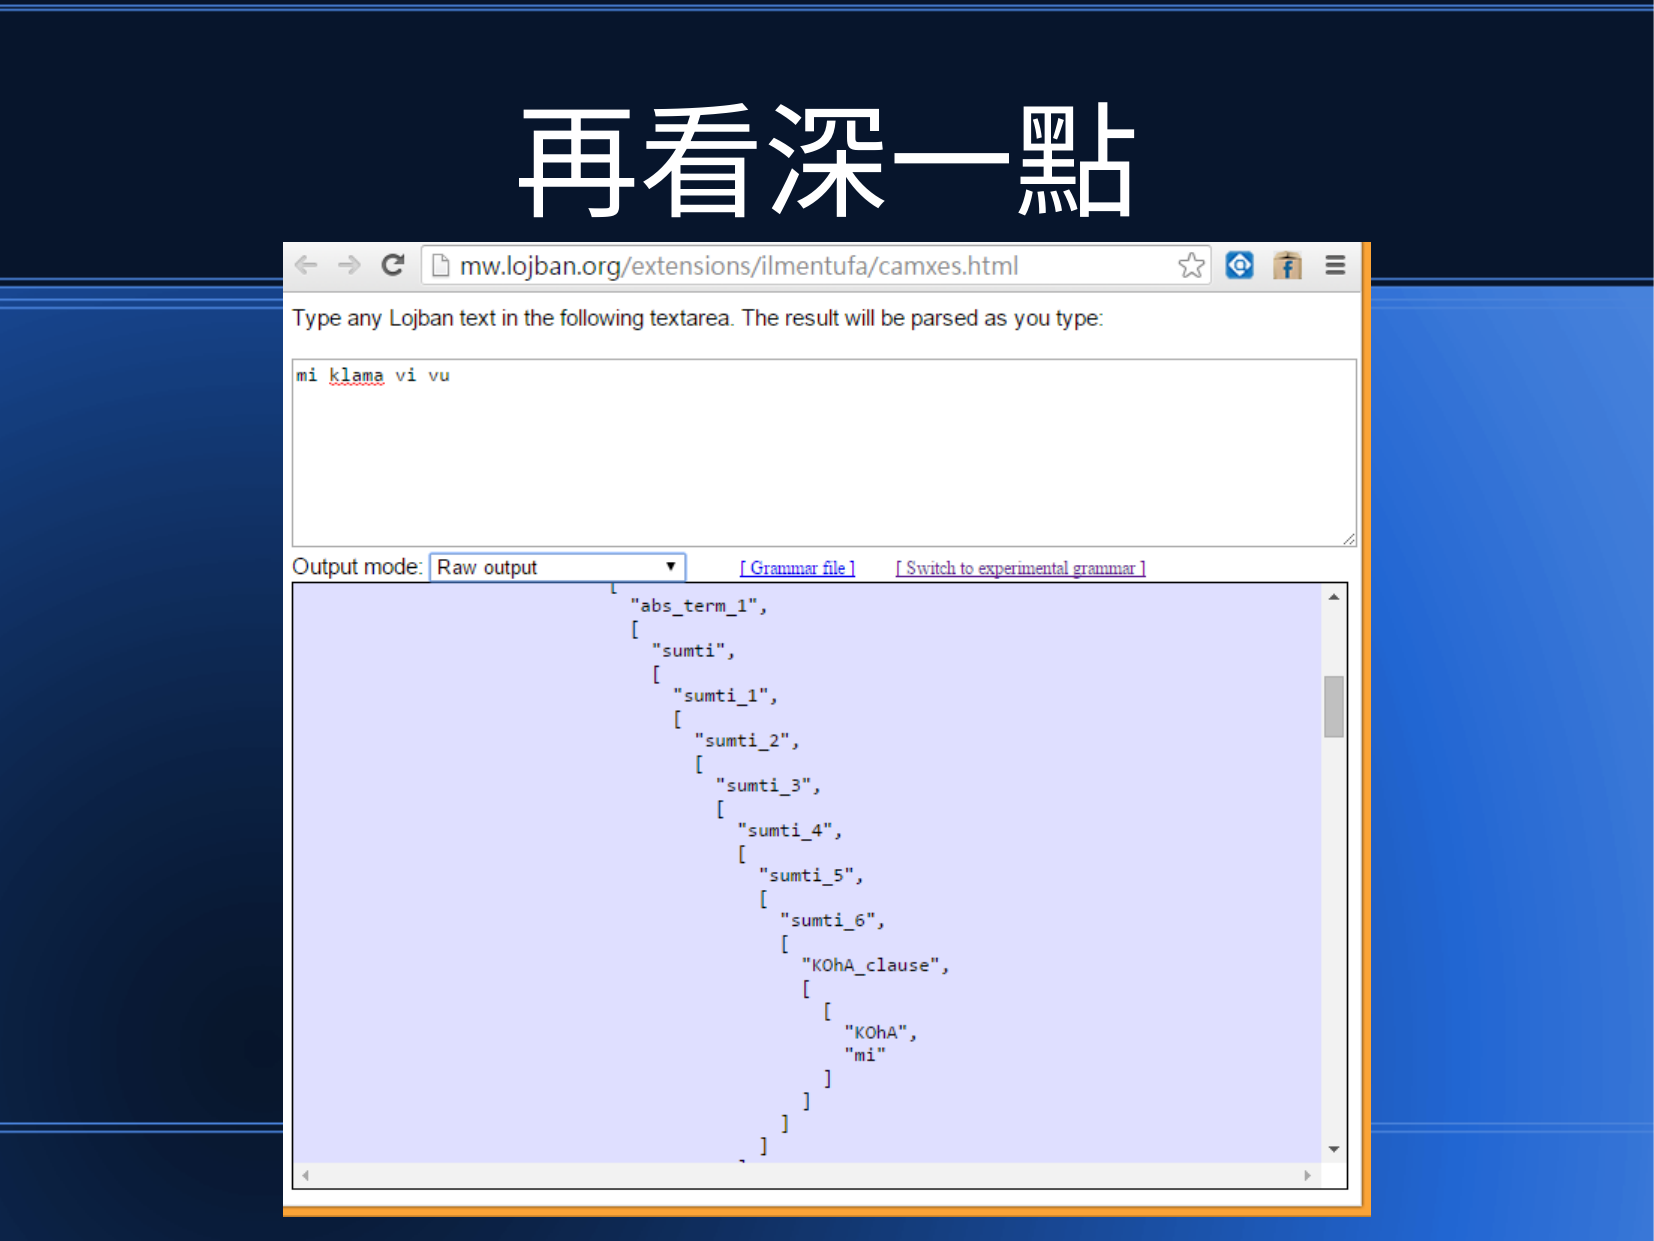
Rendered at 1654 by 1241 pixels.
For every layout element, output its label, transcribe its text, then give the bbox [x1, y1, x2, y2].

picture [0, 0, 1654, 1241]
title 再看深一點 [82, 49, 1571, 257]
